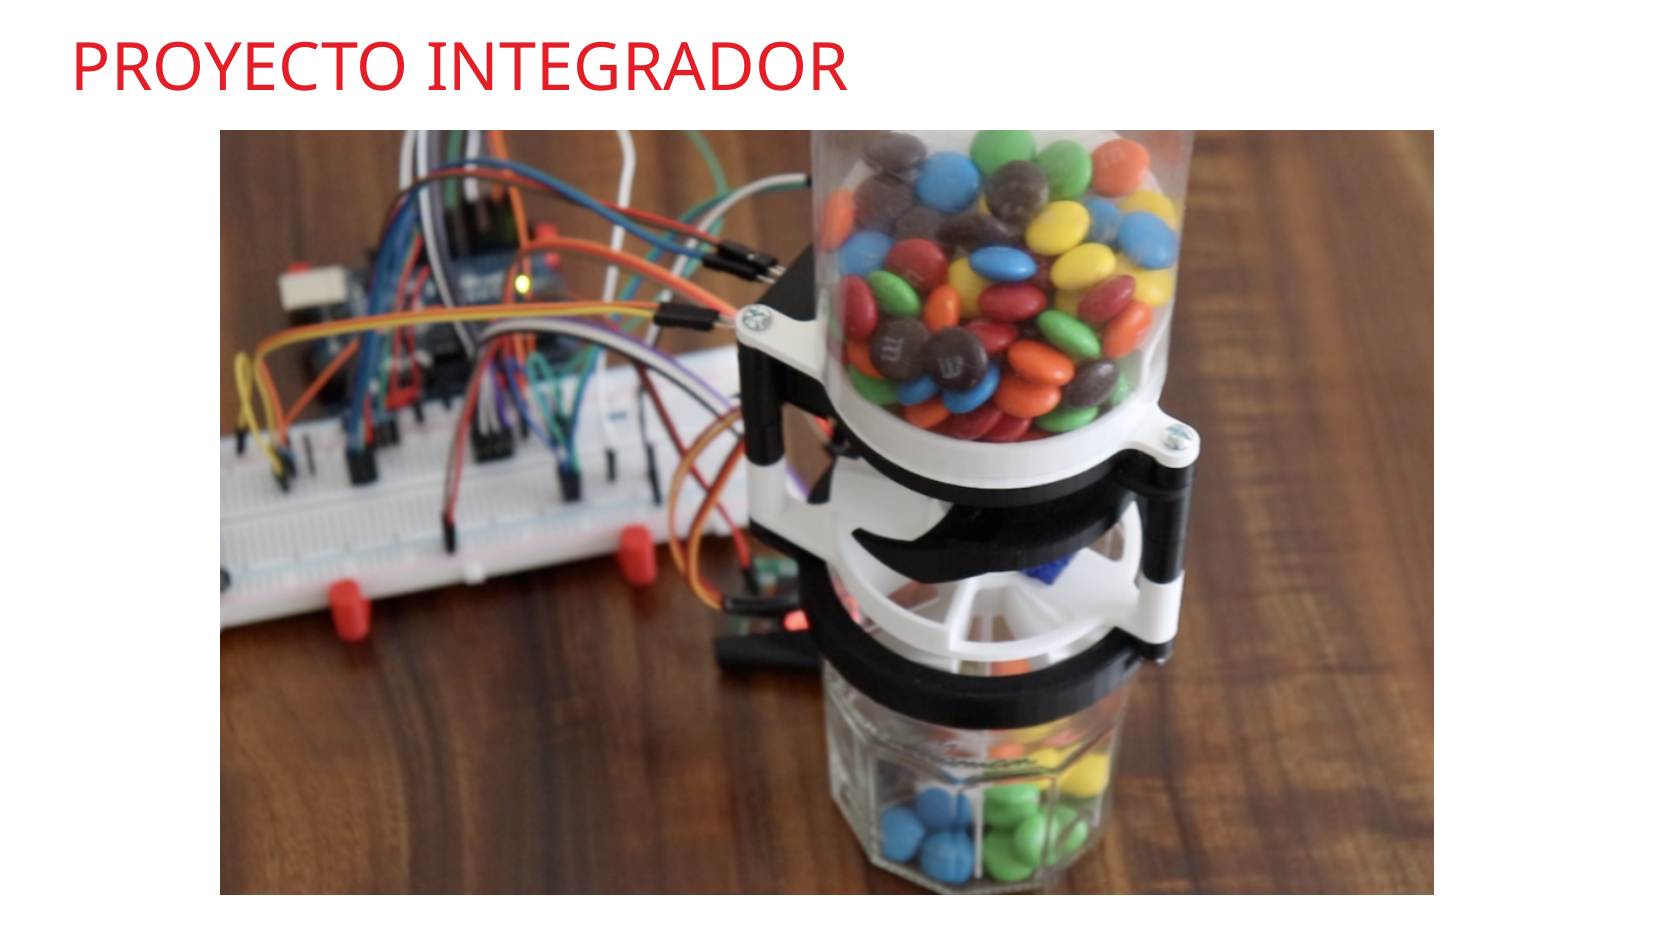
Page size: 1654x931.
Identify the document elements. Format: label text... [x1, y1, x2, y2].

picture [220, 130, 1434, 895]
title PROYECTO INTEGRADOR [70, 11, 1347, 118]
